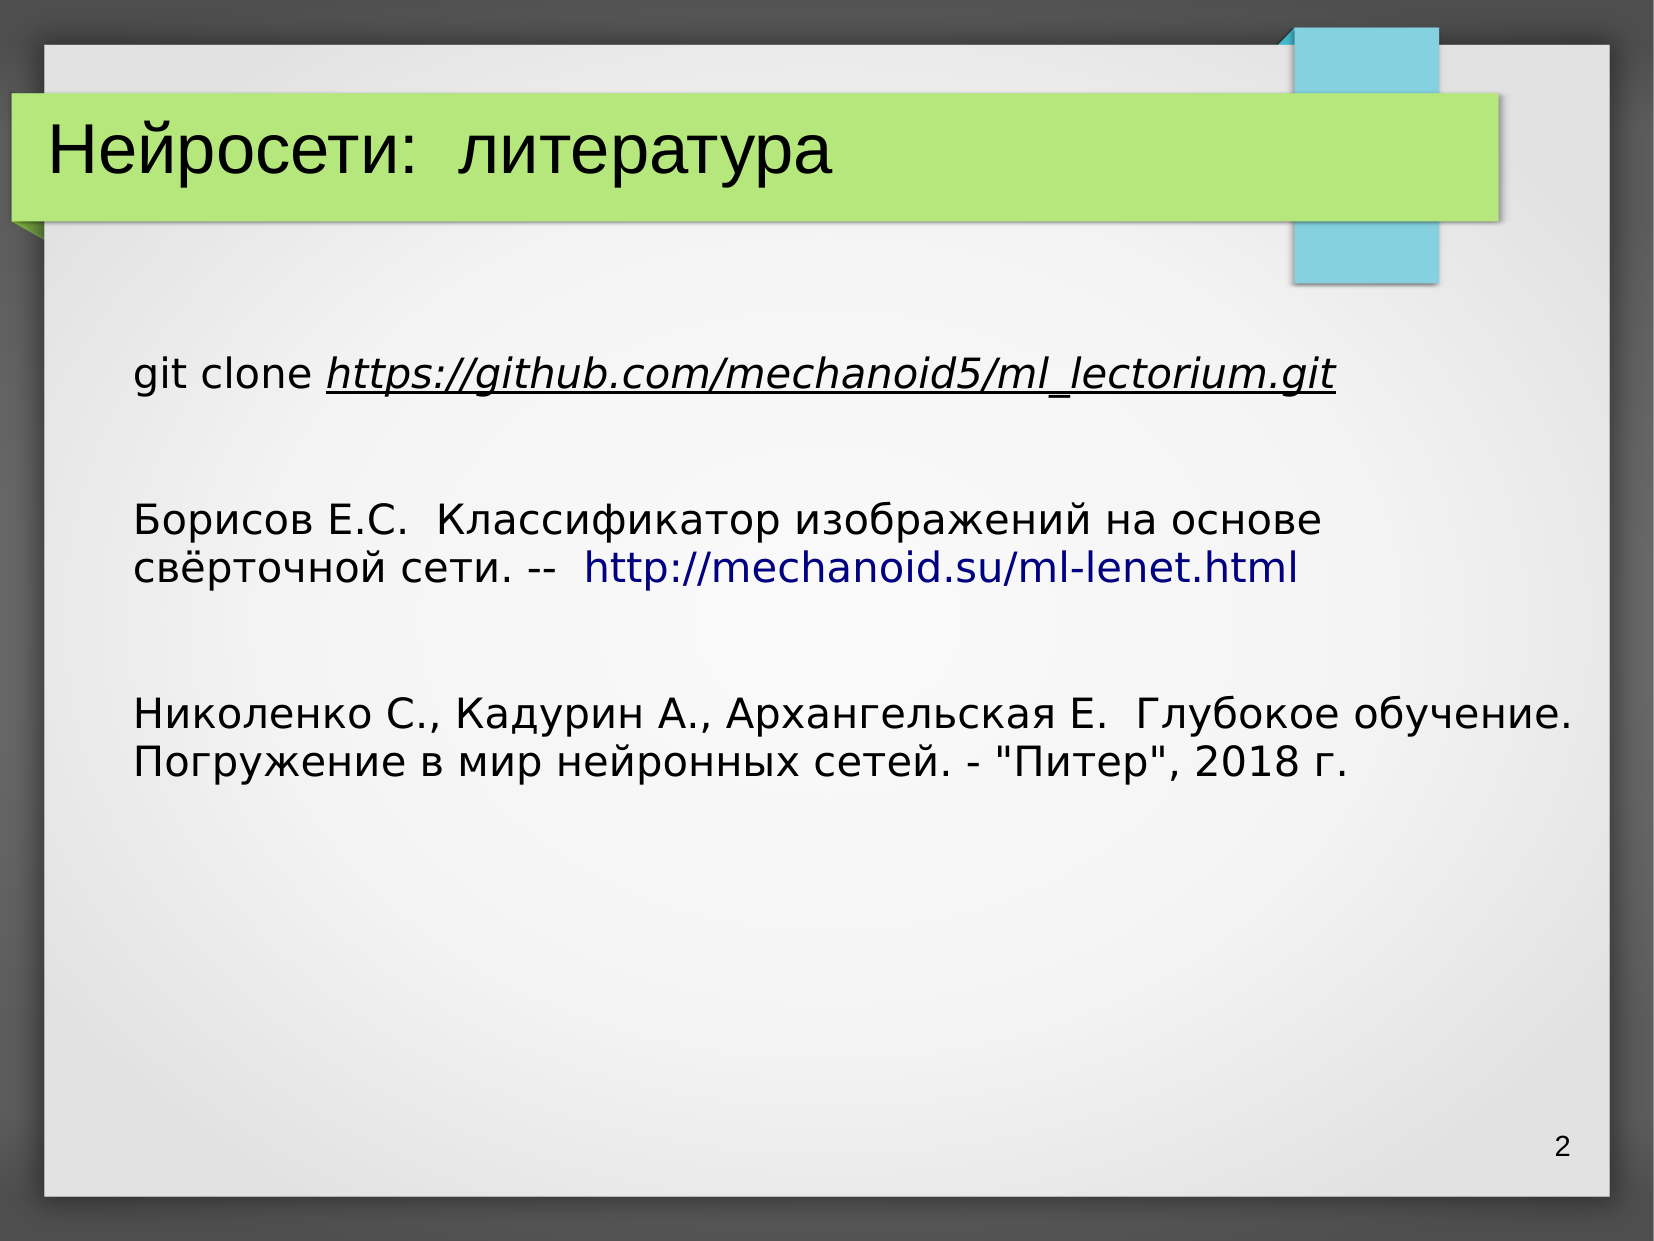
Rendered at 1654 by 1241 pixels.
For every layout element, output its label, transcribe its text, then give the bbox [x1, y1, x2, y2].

text_box git clone https://github.com/mechanoid5/ml_lectorium.git Борисов Е.С. Классификатор изображений на основе свёрточной сети. -- http://mechanoid.su/ml-lenet.html Николенко С., Кадурин А., Архангельская Е. Глубокое обучение. Погружение в мир нейронных сетей. - "Питер", 2018 г. [118, 342, 1595, 1080]
title Нейросети: литература [47, 96, 1536, 201]
picture [0, 0, 1654, 1241]
